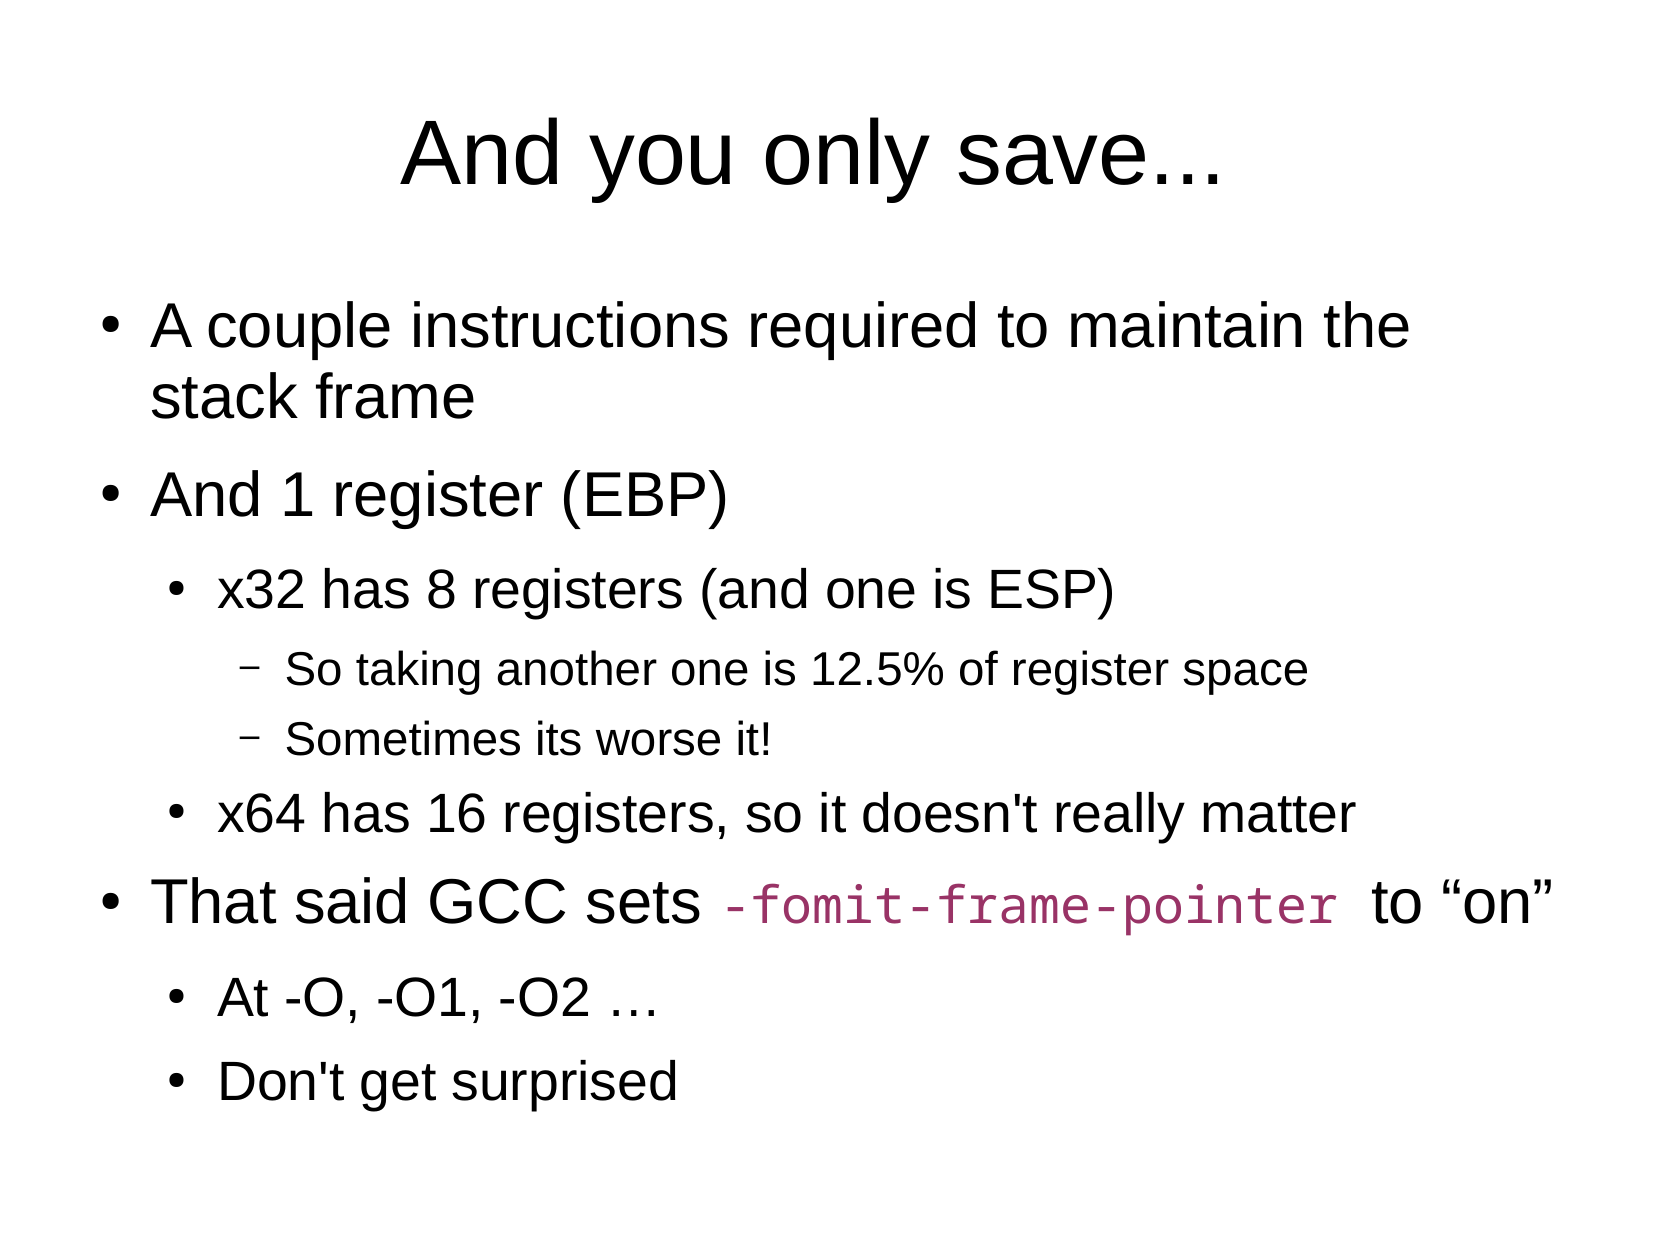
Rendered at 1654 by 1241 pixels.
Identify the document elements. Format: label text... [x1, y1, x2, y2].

list A couple instructions required to maintain the stack frame And 1 register (EBP) x32 has 8 registers (and one is ESP) So taking another one is 12.5% of register space Sometimes its worse it! x64 has 16 registers, so it doesn't really matter That said GCC sets -fomit-frame-pointer to “on” At -O, -O1, -O2 … Don't get surprised [82, 290, 1571, 1126]
title And you only save... [82, 49, 1571, 257]
